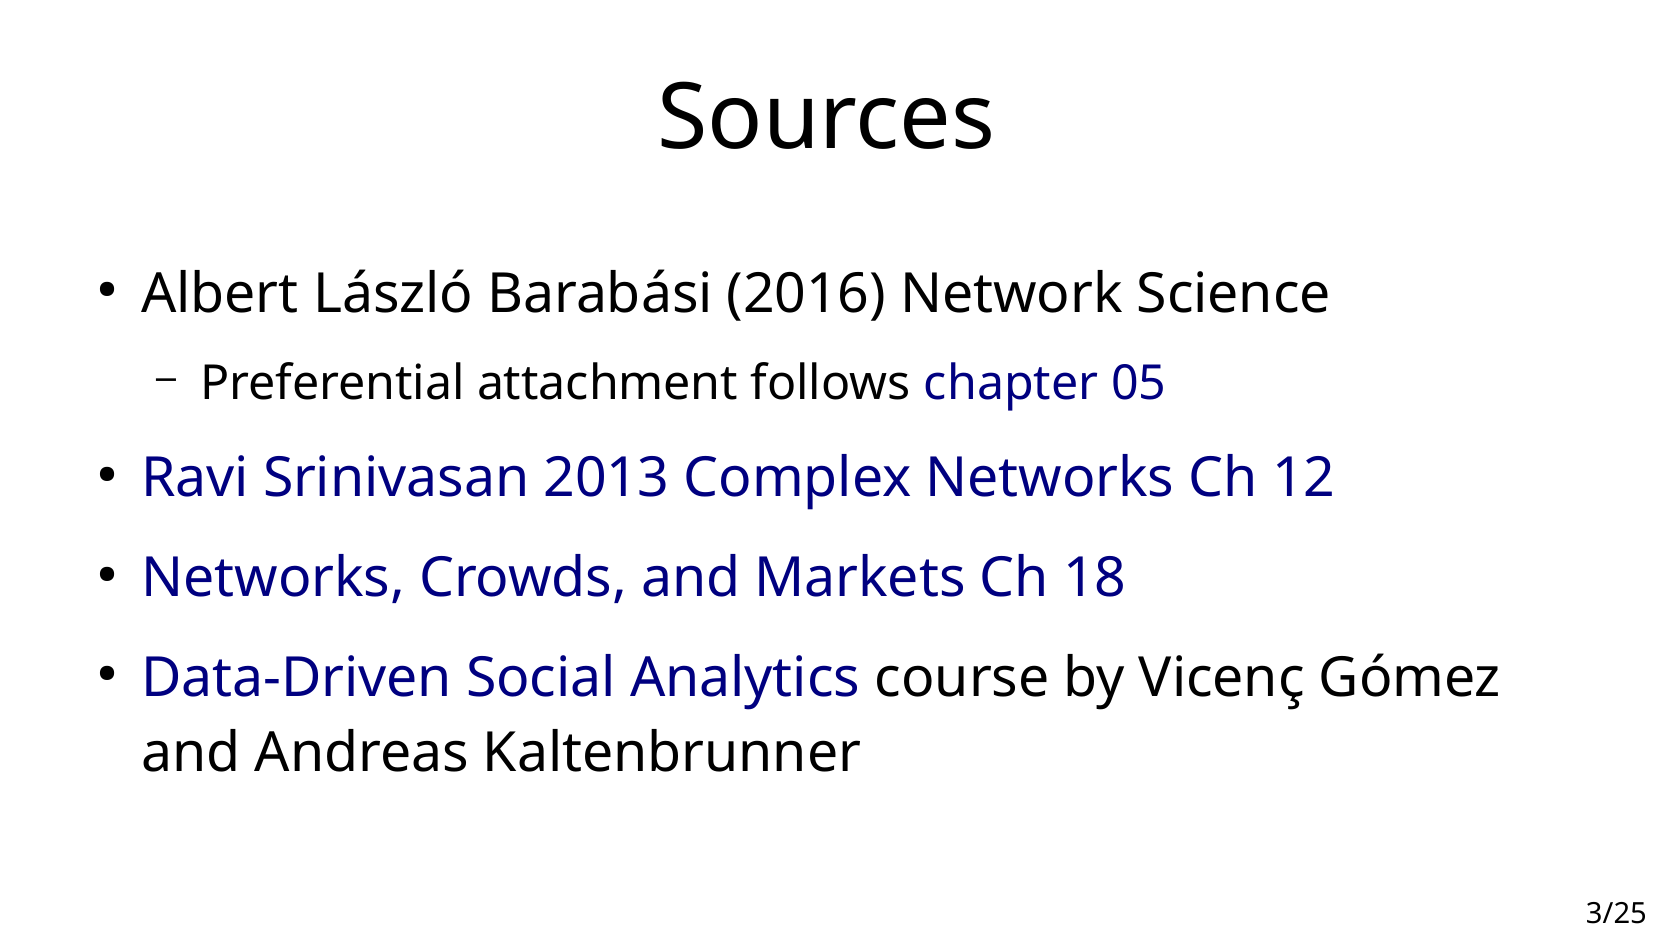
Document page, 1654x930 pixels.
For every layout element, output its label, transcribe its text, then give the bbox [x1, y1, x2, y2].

title Sources [82, 1, 1571, 225]
list Albert László Barabási (2016) Network Science Preferential attachment follows chapter 05 Ravi Srinivasan 2013 Complex Networks Ch 12 Networks, Crowds, and Markets Ch 18 Data-Driven Social Analytics course by Vicenç Gómez and Andreas Kaltenbrunner [82, 252, 1571, 793]
